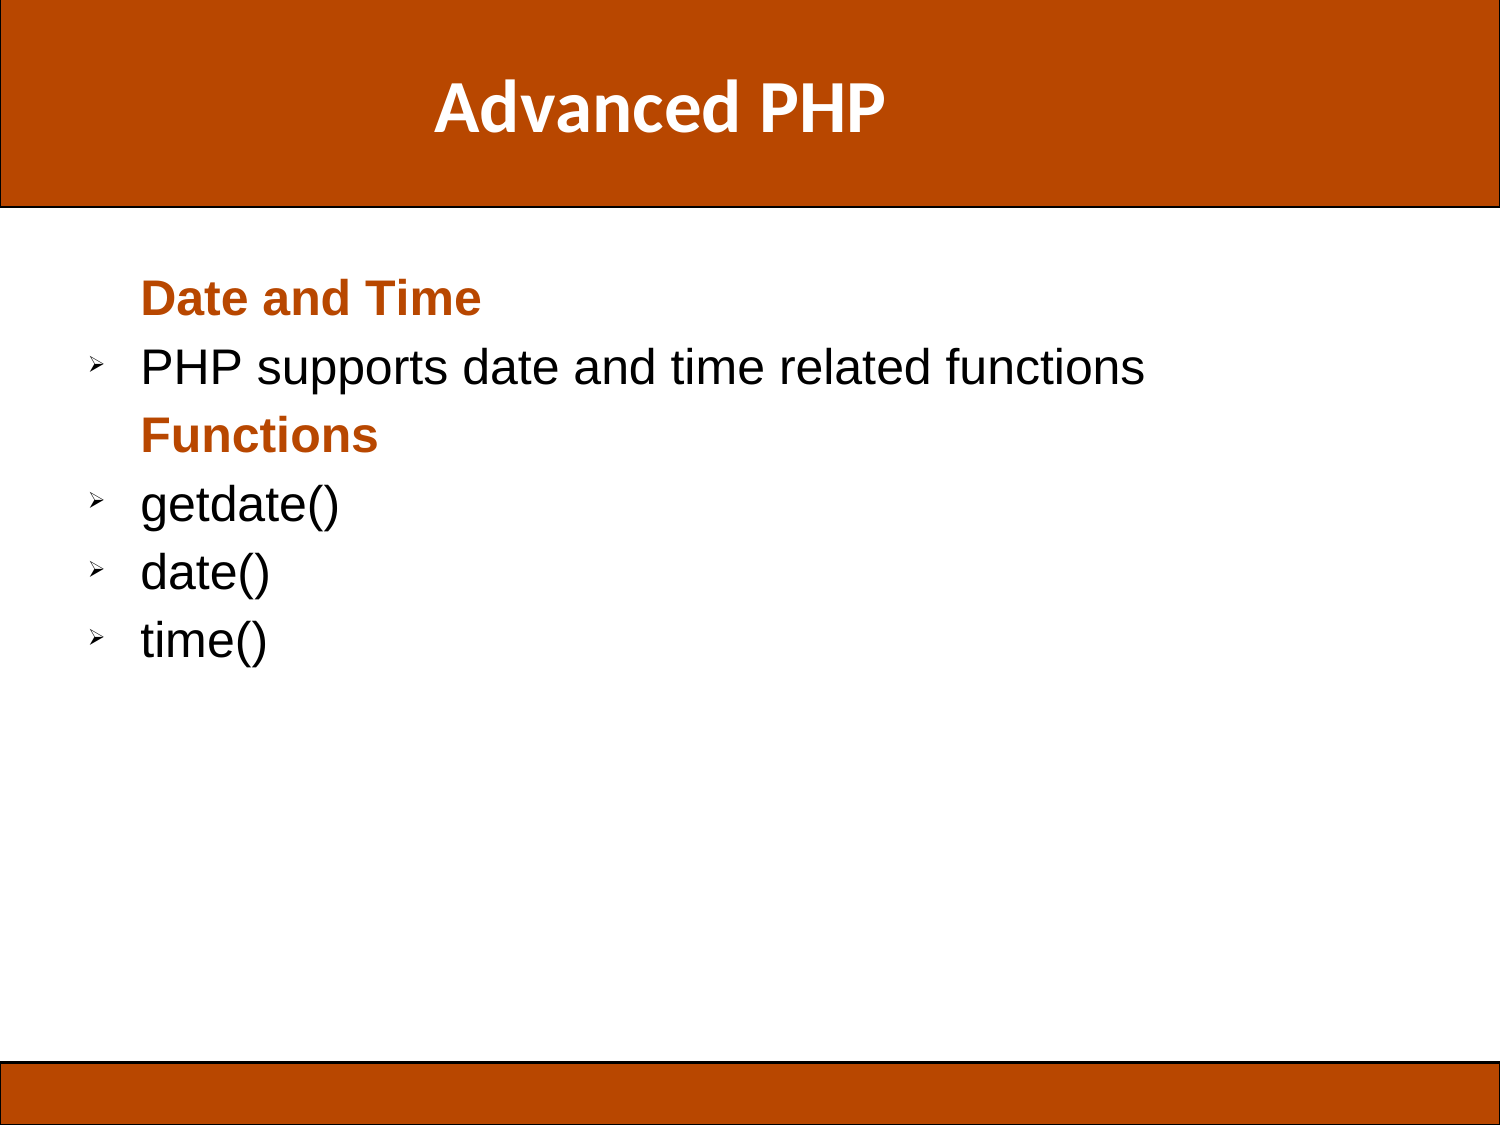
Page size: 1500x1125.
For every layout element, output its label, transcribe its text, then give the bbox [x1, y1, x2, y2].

text_box Advanced PHP [202, 67, 1119, 155]
list Date and Time PHP supports date and time related functions Functions getdate() date() time() [29, 202, 1418, 917]
